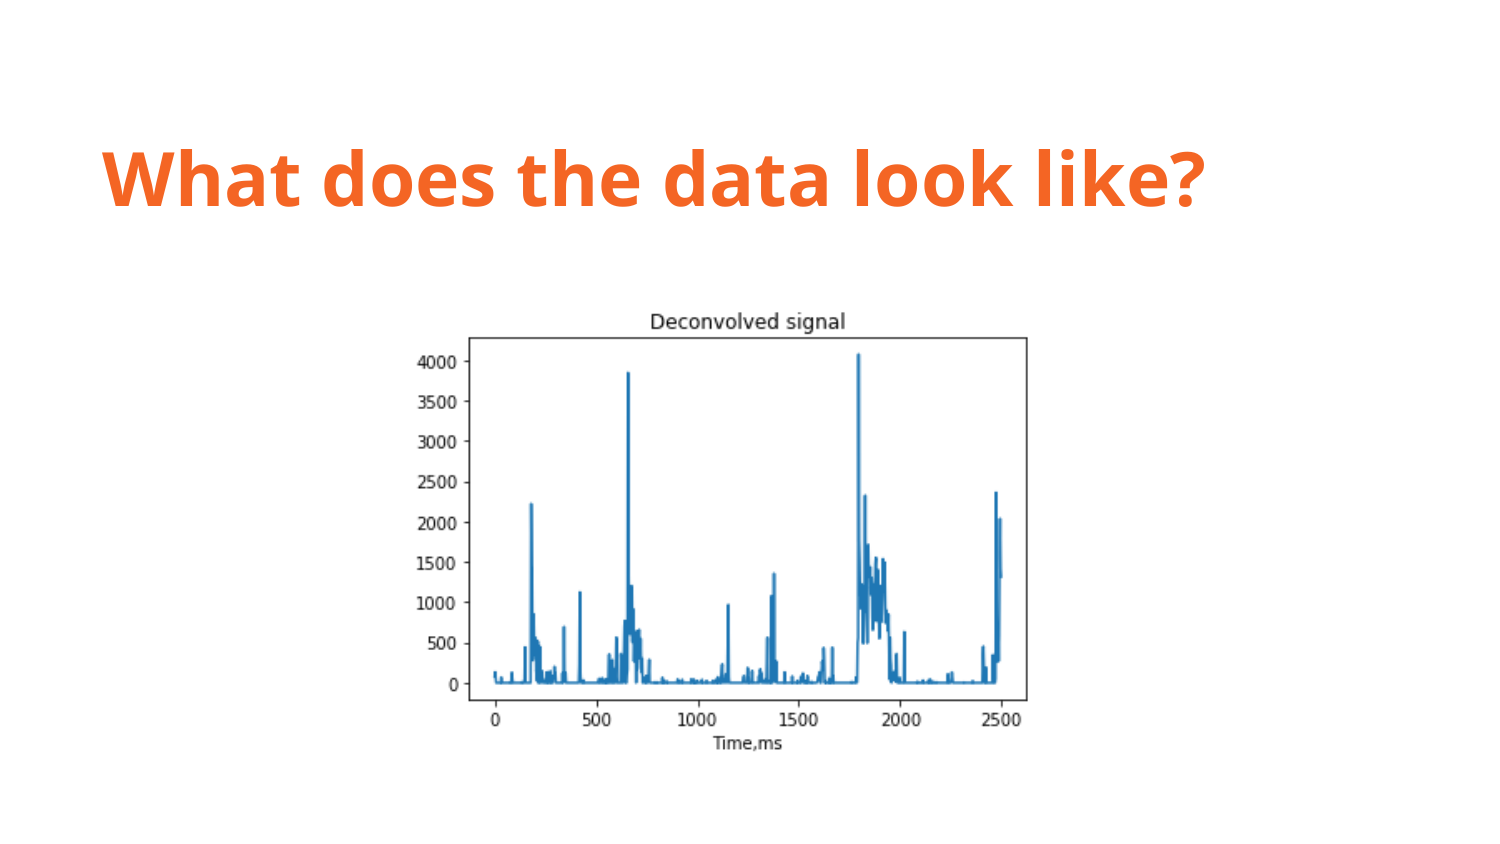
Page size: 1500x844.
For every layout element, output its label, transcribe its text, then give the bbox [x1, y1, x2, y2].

picture [404, 301, 1038, 763]
title What does the data look like? [87, 116, 1411, 243]
